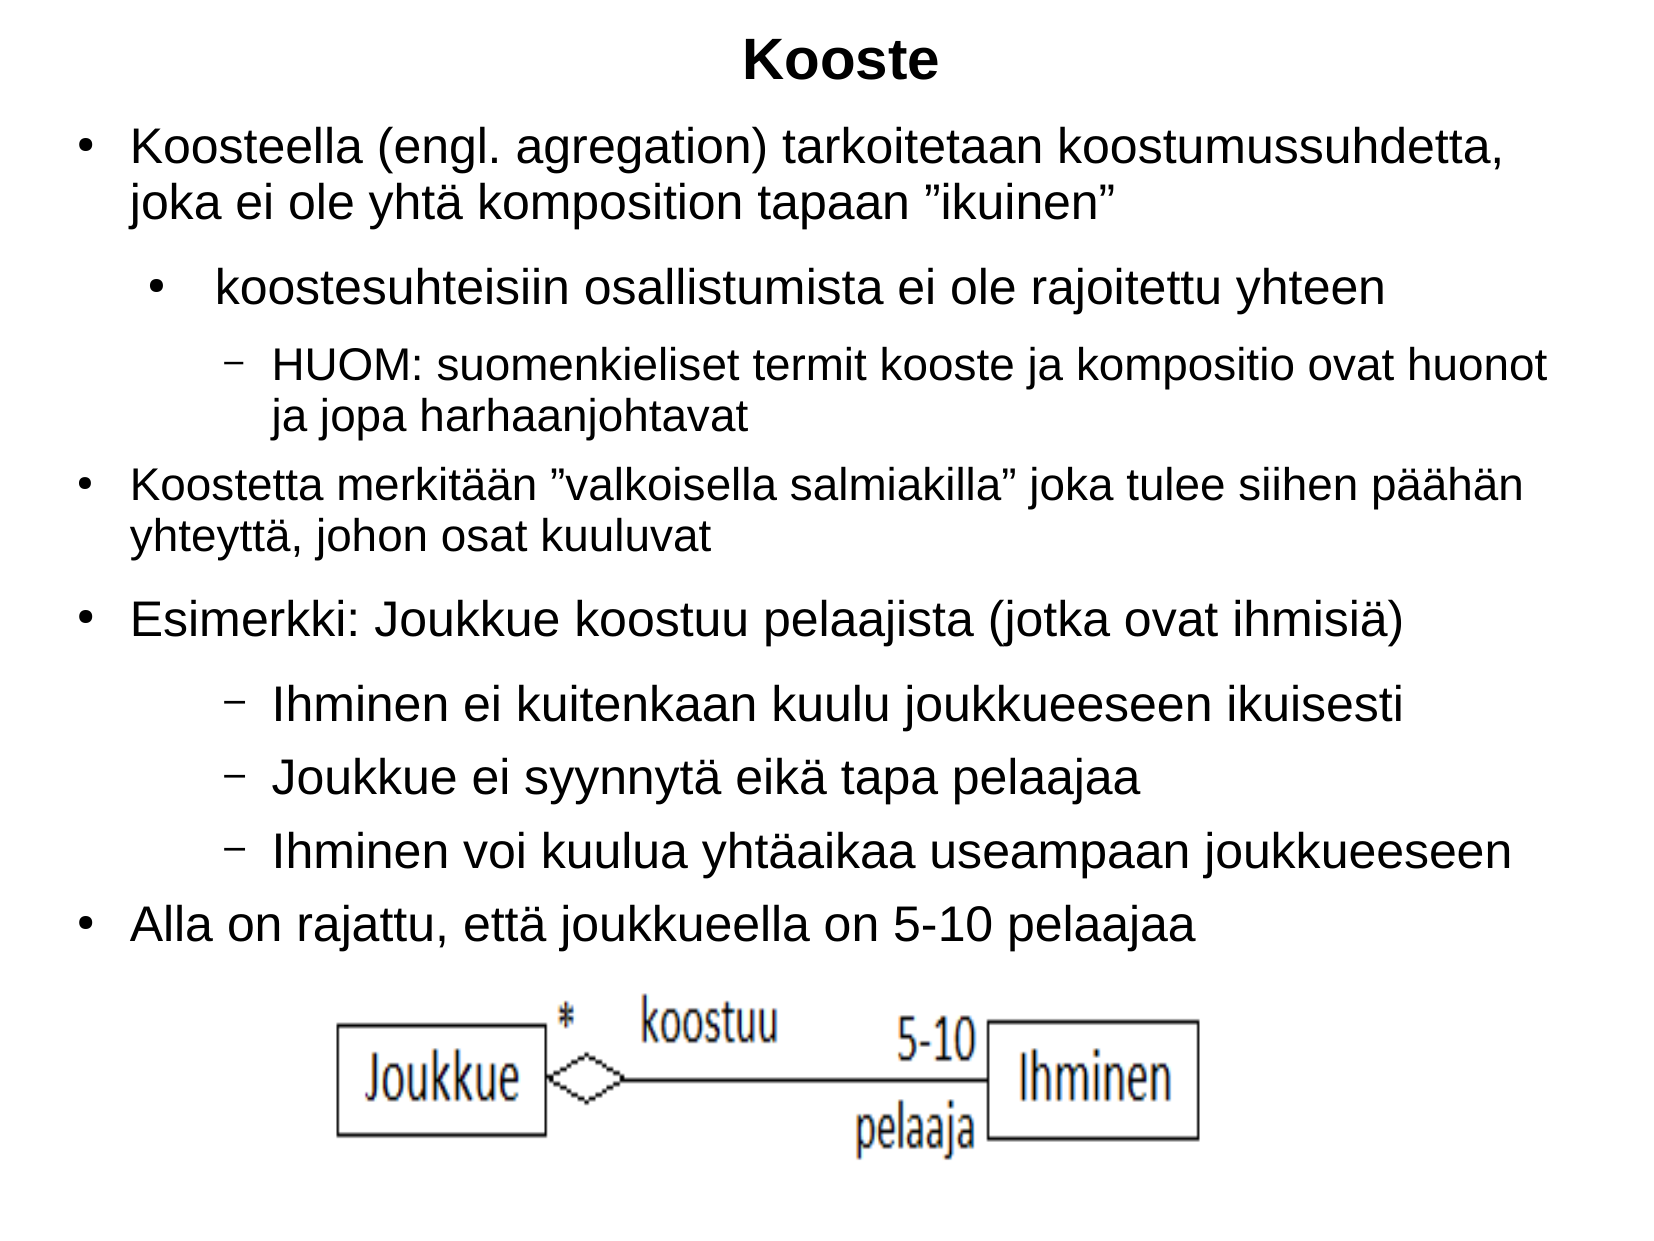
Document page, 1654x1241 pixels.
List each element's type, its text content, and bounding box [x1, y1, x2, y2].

title Kooste [88, 0, 1595, 119]
picture [324, 974, 1211, 1182]
list Koosteella (engl. agregation) tarkoitetaan koostumussuhdetta, joka ei ole yhtä komposition tapaan ”ikuinen” koostesuhteisiin osallistumista ei ole rajoitettu yhteen HUOM: suomenkieliset termit kooste ja kompositio ovat huonot ja jopa harhaanjohtavat Koostetta merkitään ”valkoisella salmiakilla” joka tulee siihen päähän yhteyttä, johon osat kuuluvat Esimerkki: Joukkue koostuu pelaajista (jotka ovat ihmisiä) Ihminen ei kuitenkaan kuulu joukkueeseen ikuisesti Joukkue ei syynnytä eikä tapa pelaajaa Ihminen voi kuulua yhtäaikaa useampaan joukkueeseen Alla on rajattu, että joukkueella on 5-10 pelaajaa [59, 118, 1571, 1038]
